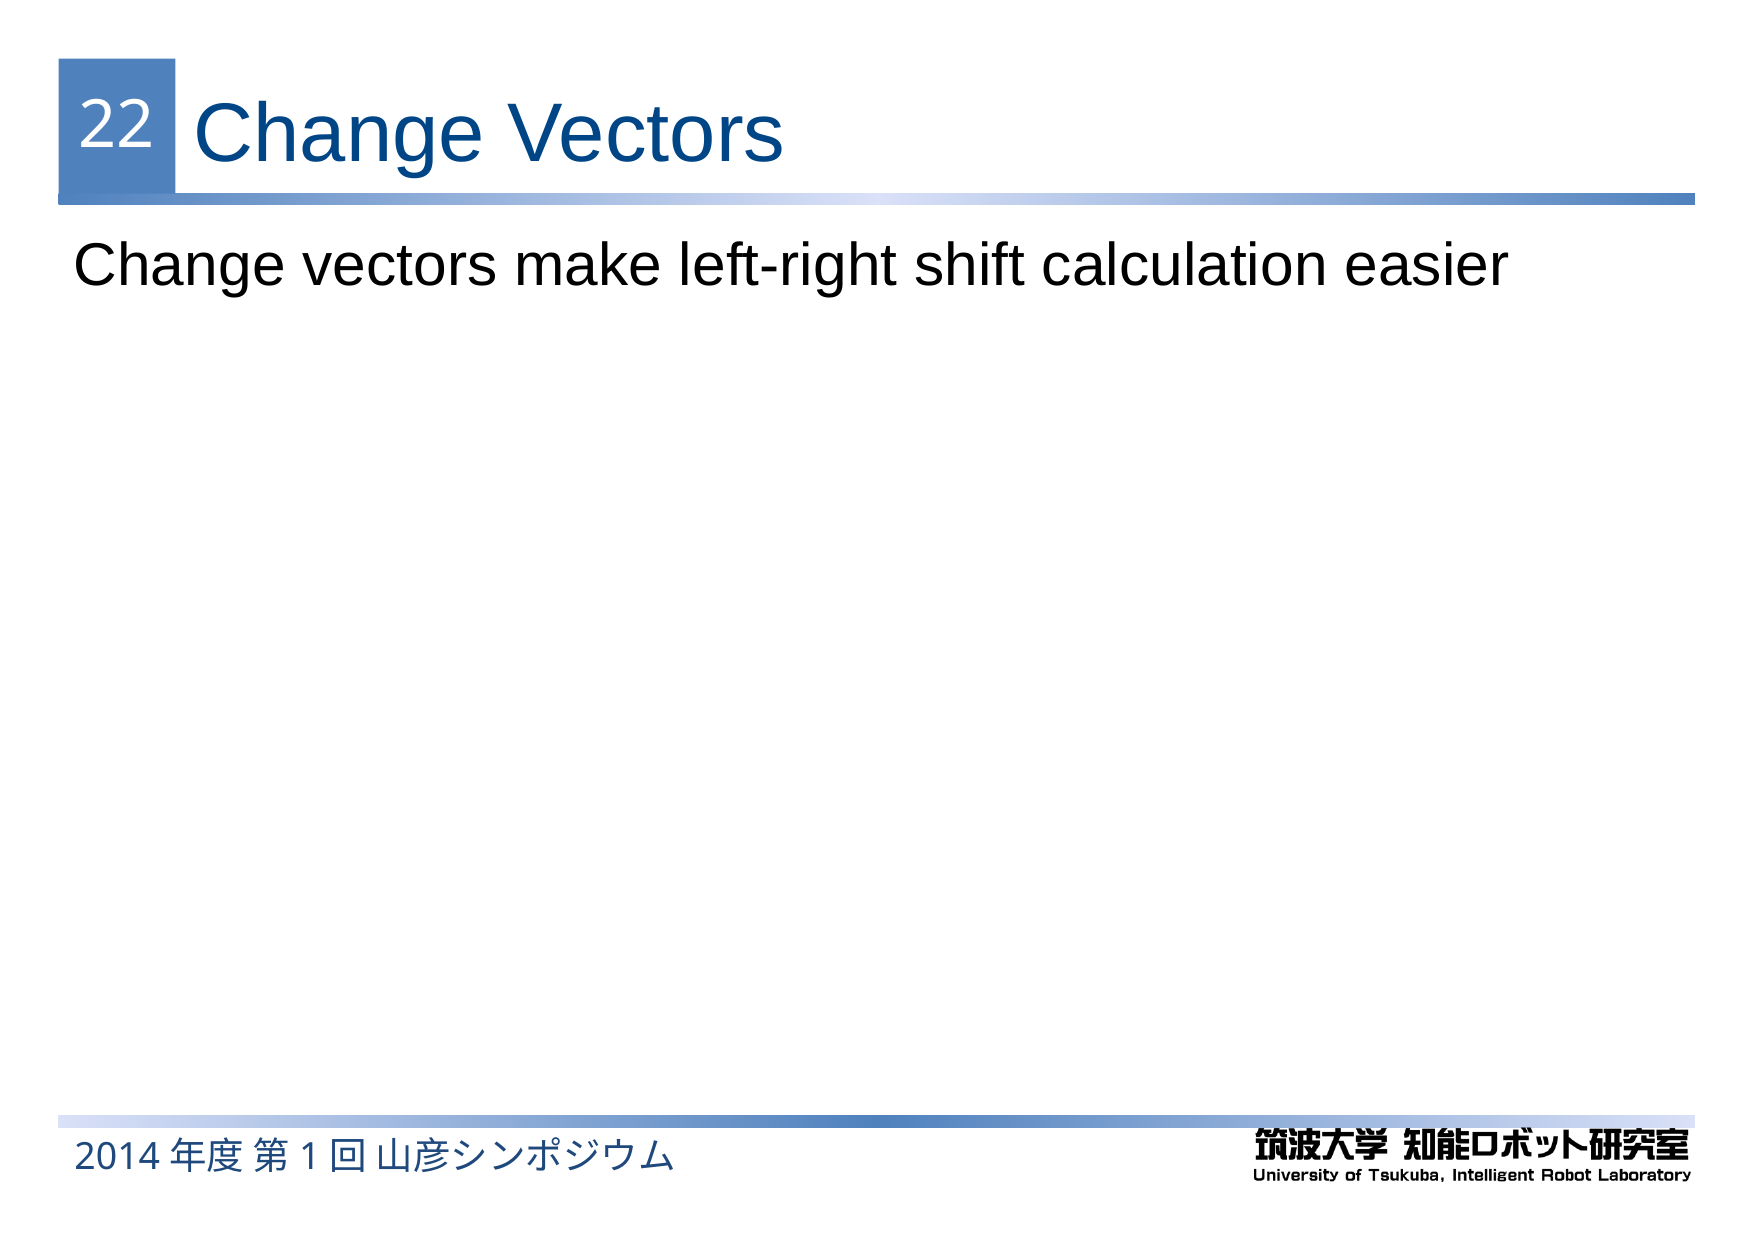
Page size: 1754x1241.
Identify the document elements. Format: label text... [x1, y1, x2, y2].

title Change Vectors [193, 61, 1651, 205]
text_box Change vectors make left-right shift calculation easier [58, 223, 1696, 307]
picture [1252, 1127, 1691, 1182]
